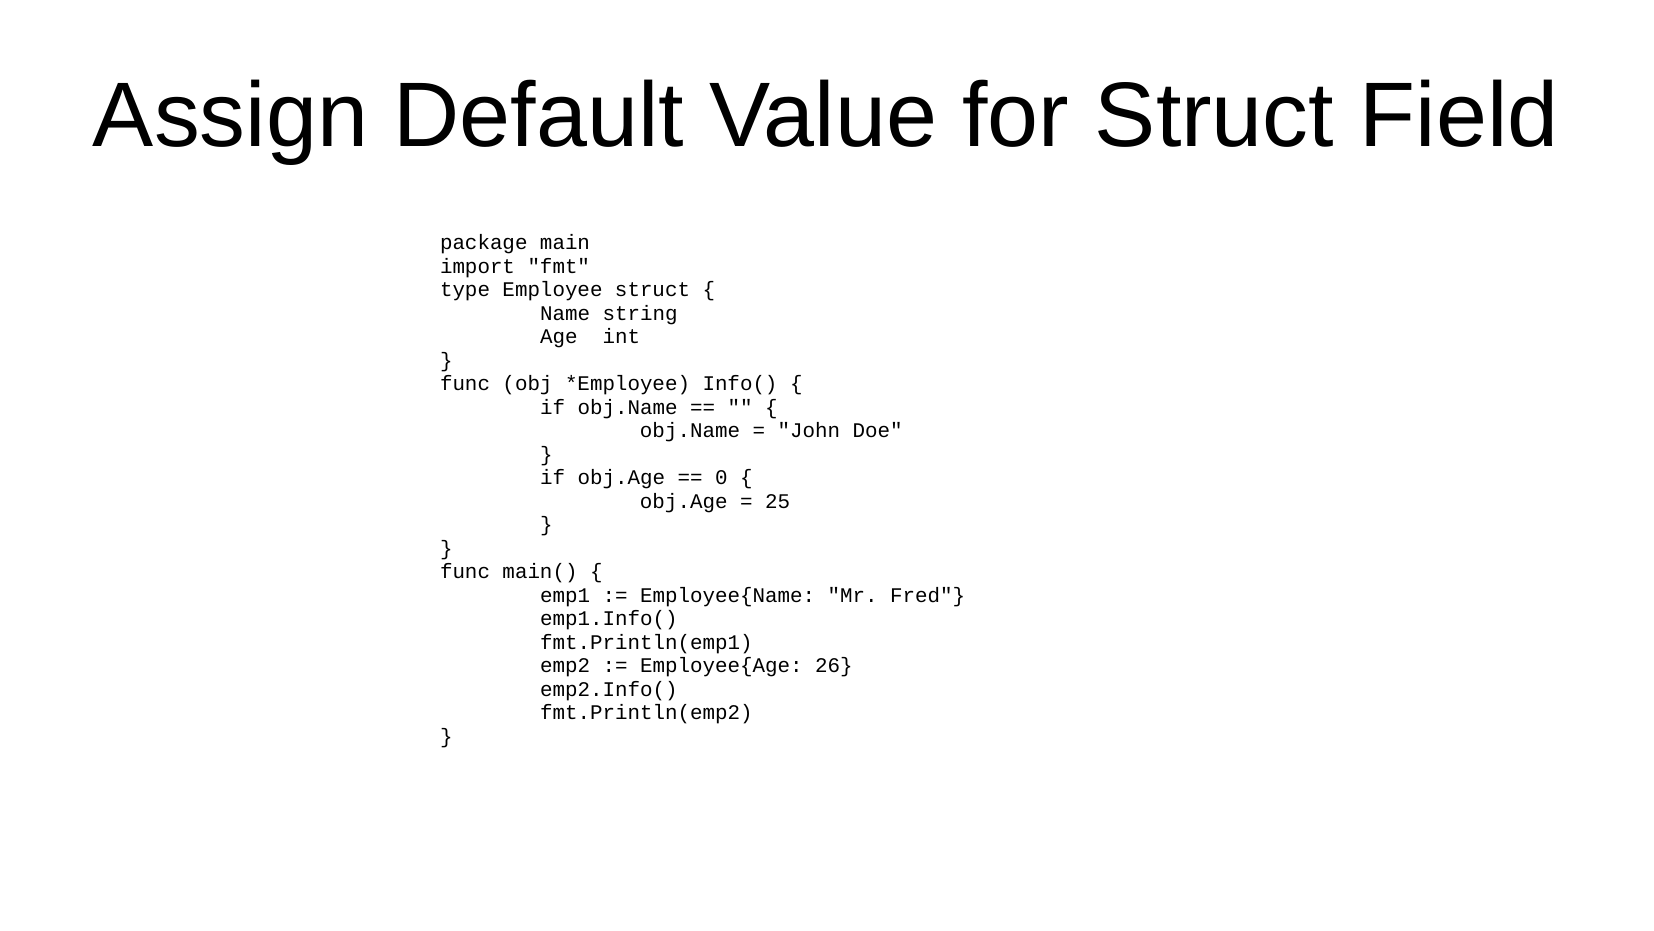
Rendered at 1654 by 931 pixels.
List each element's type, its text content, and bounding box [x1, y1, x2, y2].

text_box package main import "fmt" type Employee struct { Name string Age int } func (obj *Employee) Info() { if obj.Name == "" { obj.Name = "John Doe" } if obj.Age == 0 { obj.Age = 25 } } func main() { emp1 := Employee{Name: "Mr. Fred"} emp1.Info() fmt.Println(emp1) emp2 := Employee{Age: 26} emp2.Info() fmt.Println(emp2) } [425, 225, 980, 758]
title Assign Default Value for Struct Field [82, 37, 1571, 193]
